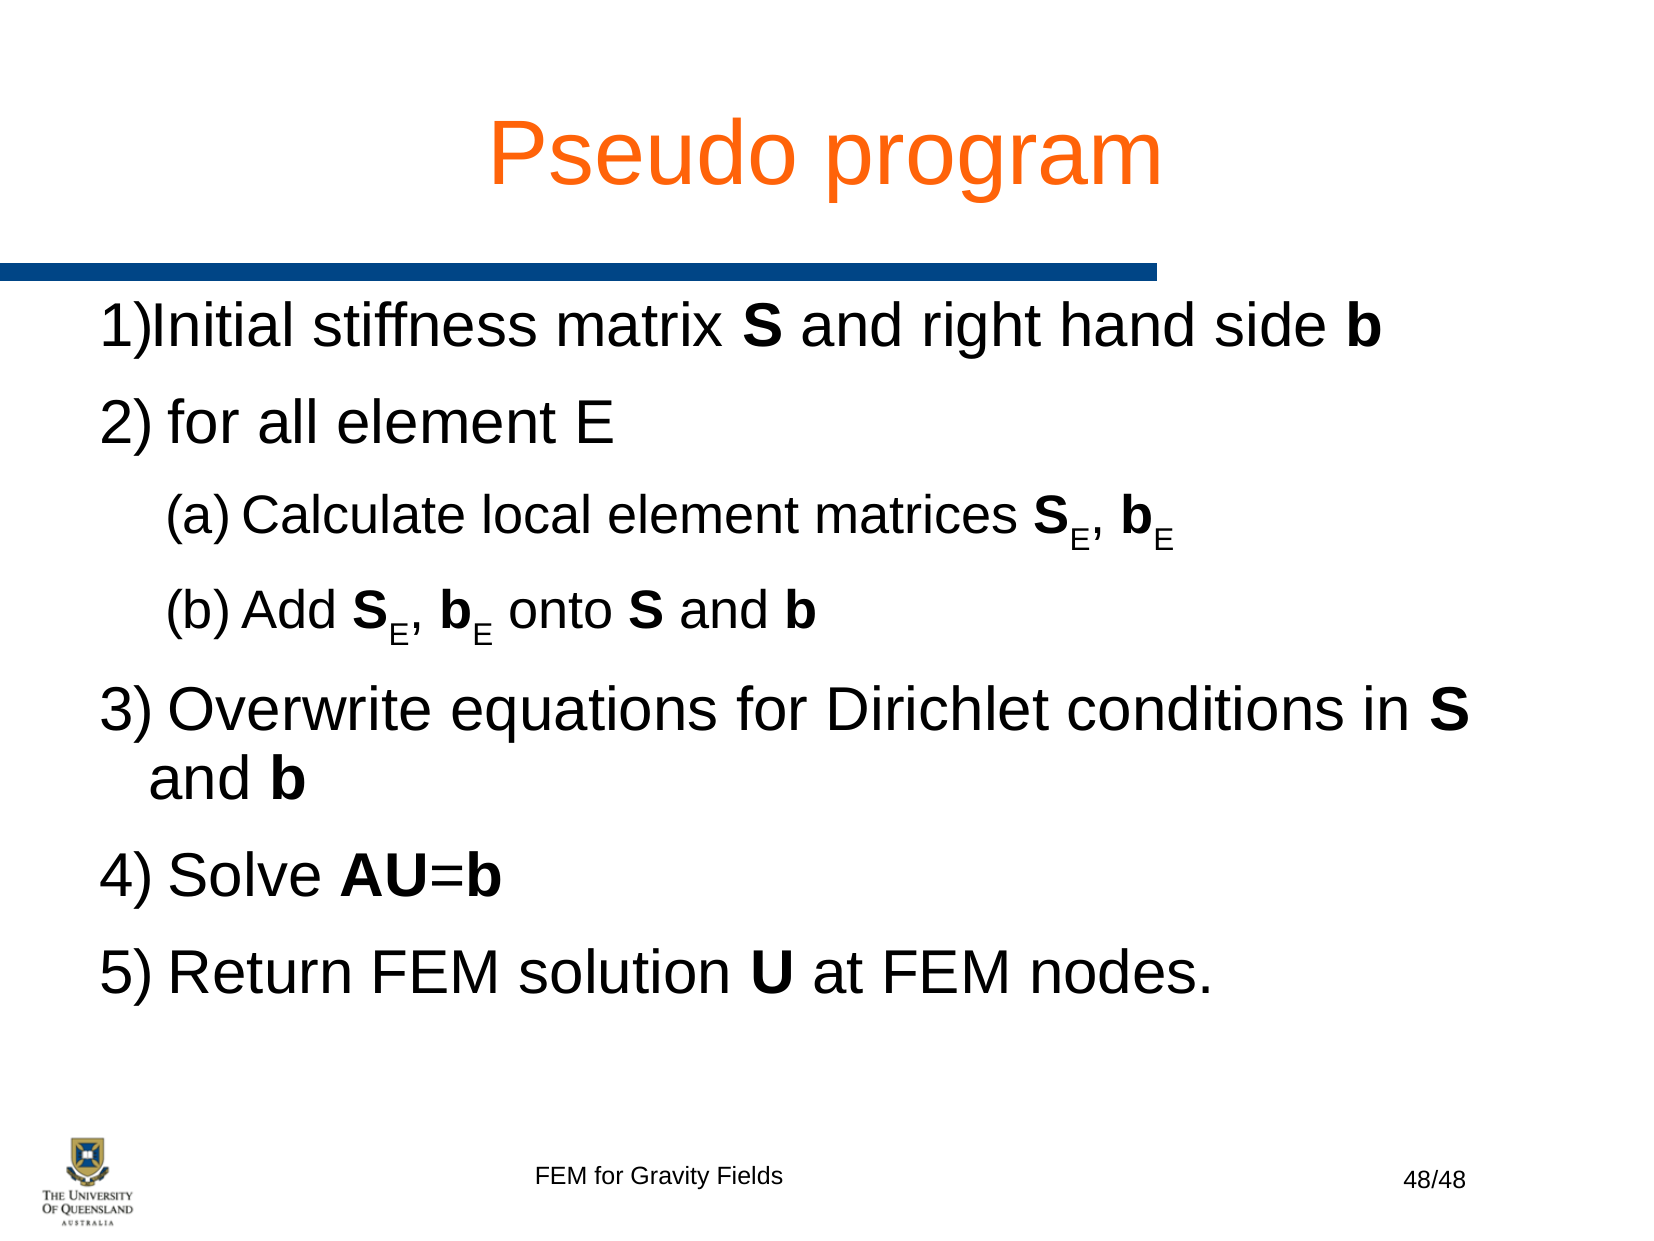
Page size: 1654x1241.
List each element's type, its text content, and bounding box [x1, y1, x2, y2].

list Initial stiffness matrix S and right hand side b for all element E Calculate local element matrices SE, bE Add SE, bE onto S and b Overwrite equations for Dirichlet conditions in S and b Solve AU=b Return FEM solution U at FEM nodes. [82, 290, 1571, 1010]
title Pseudo program [82, 49, 1571, 257]
picture [35, 1133, 142, 1235]
